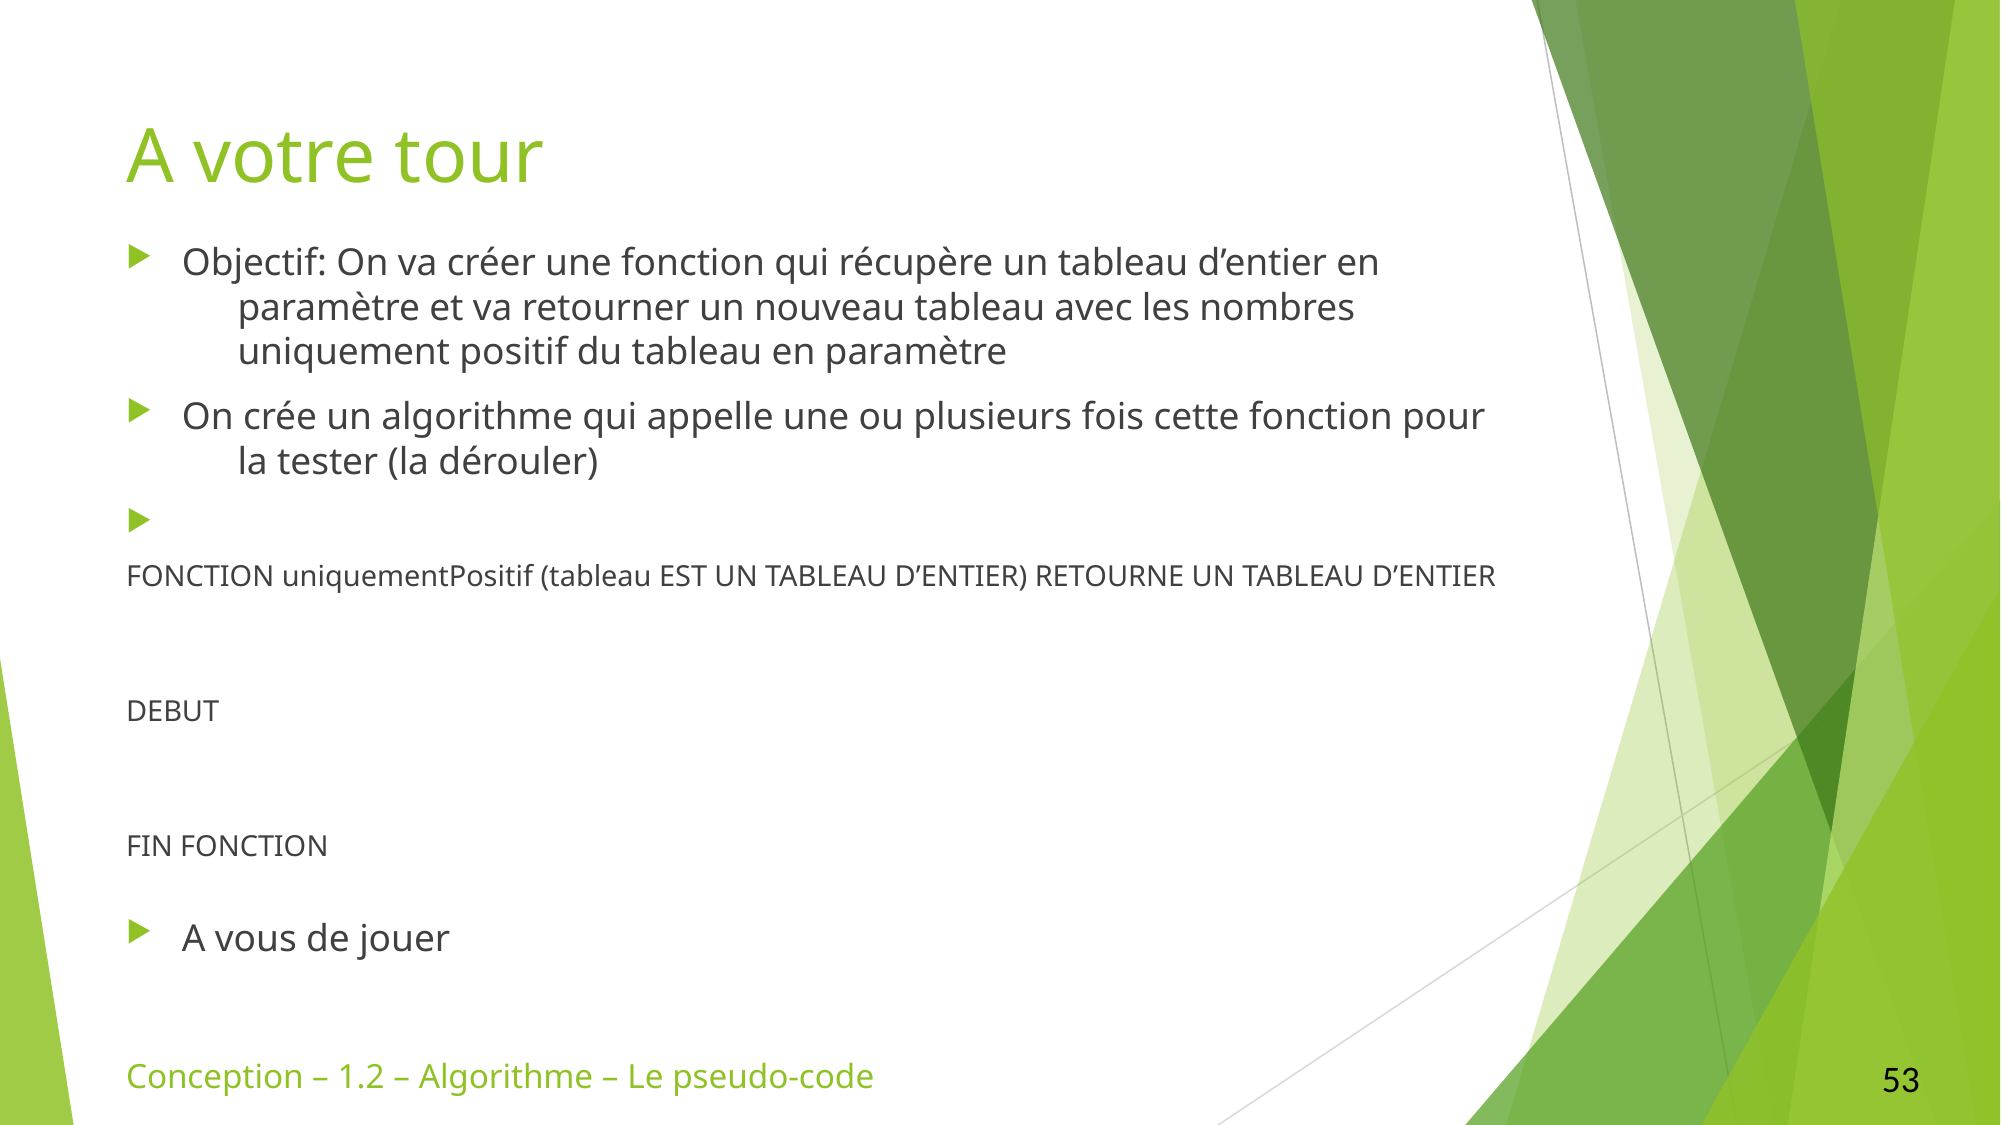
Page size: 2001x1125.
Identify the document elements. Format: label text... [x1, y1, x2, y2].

title A votre tour [111, 99, 1522, 231]
text_box Conception – 1.2 – Algorithme – Le pseudo-code [111, 1047, 1094, 1109]
list Objectif: On va créer une fonction qui récupère un tableau d’entier en paramètre et va retourner un nouveau tableau avec les nombres uniquement positif du tableau en paramètre On crée un algorithme qui appelle une ou plusieurs fois cette fonction pour la tester (la dérouler) FONCTION uniquementPositif (tableau EST UN TABLEAU D’ENTIER) RETOURNE UN TABLEAU D’ENTIER DEBUT FIN FONCTION A vous de jouer [111, 231, 1522, 992]
text_box [1866, 1047, 1979, 1108]
